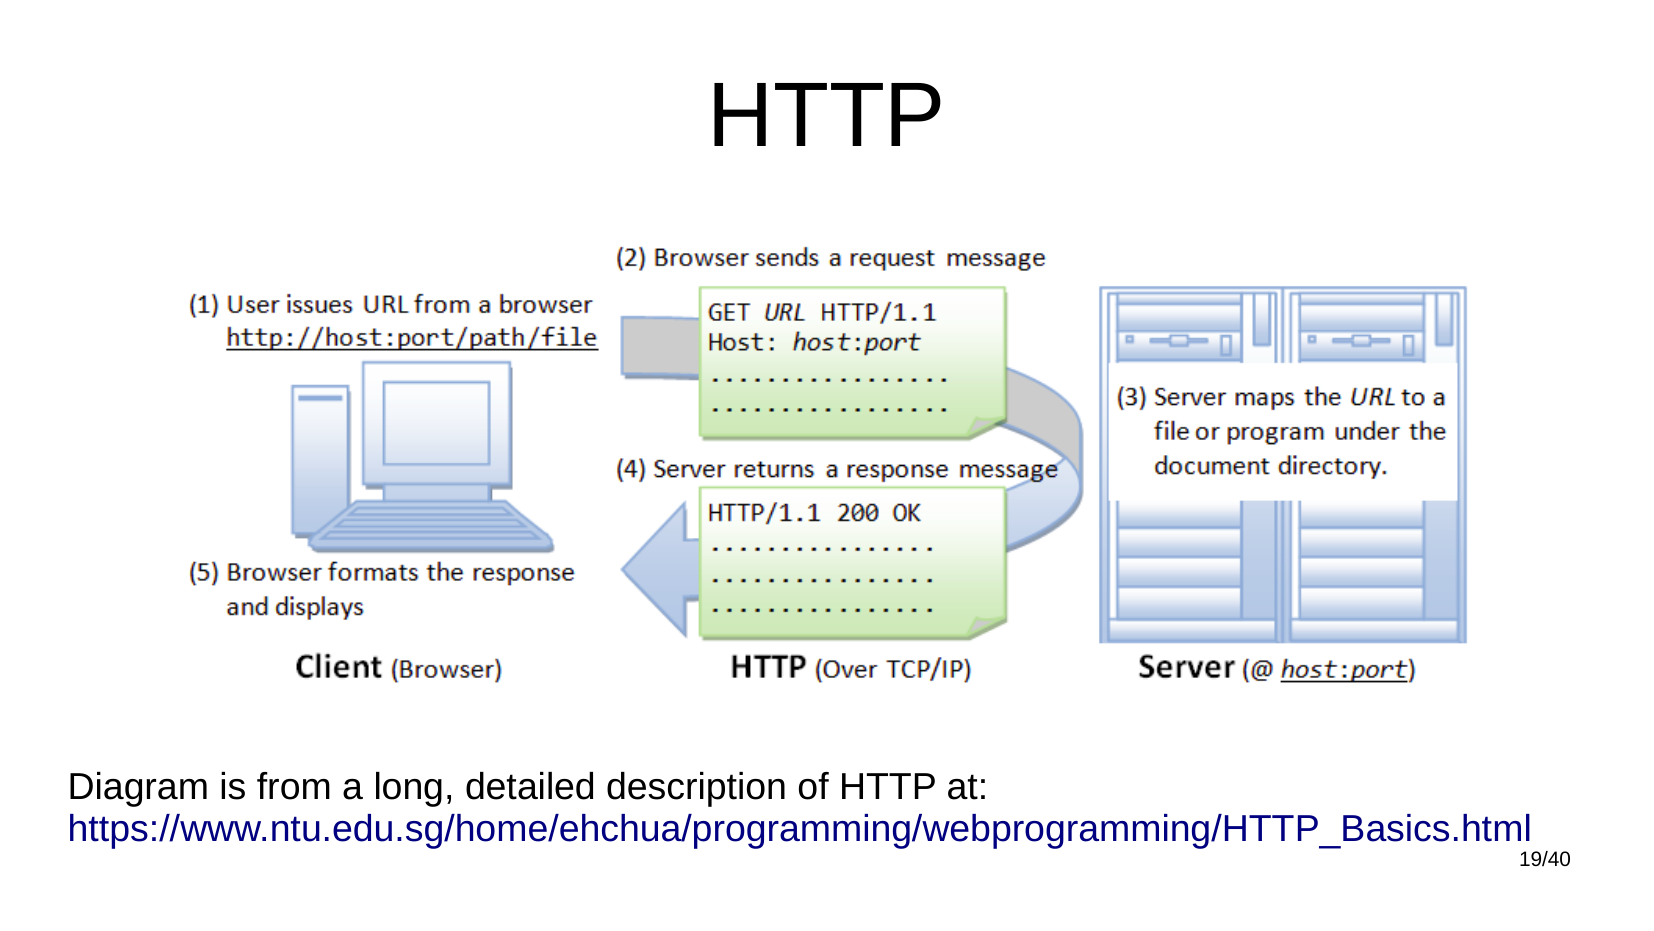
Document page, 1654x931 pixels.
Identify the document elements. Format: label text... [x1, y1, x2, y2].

title HTTP [82, 37, 1571, 193]
text_box Diagram is from a long, detailed description of HTTP at: https://www.ntu.edu.sg/home/ehchua/programming/webprogramming/HTTP_Basics.html [52, 758, 1548, 857]
picture [178, 227, 1475, 703]
